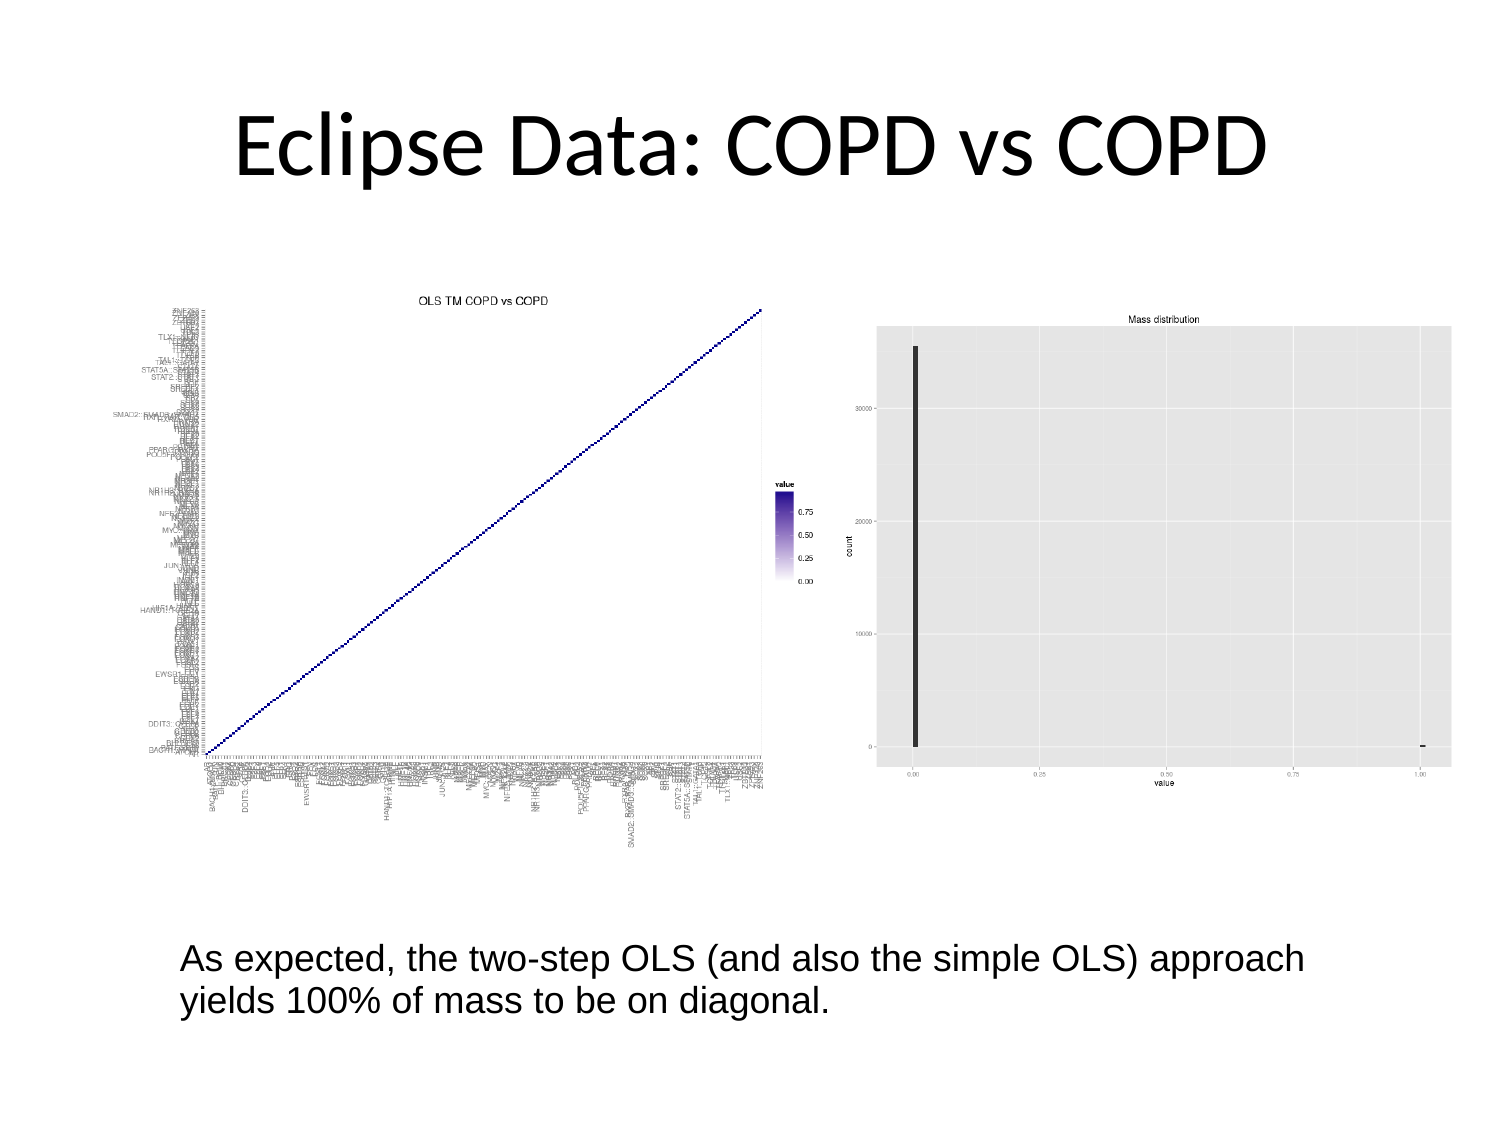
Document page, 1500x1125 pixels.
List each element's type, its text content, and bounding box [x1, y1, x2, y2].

picture [90, 277, 1464, 871]
title Eclipse Data: COPD vs COPD [76, 45, 1427, 233]
text_box As expected, the two-step OLS (and also the simple OLS) approach yields 100% of mass to be on diagonal. [165, 930, 1332, 1029]
